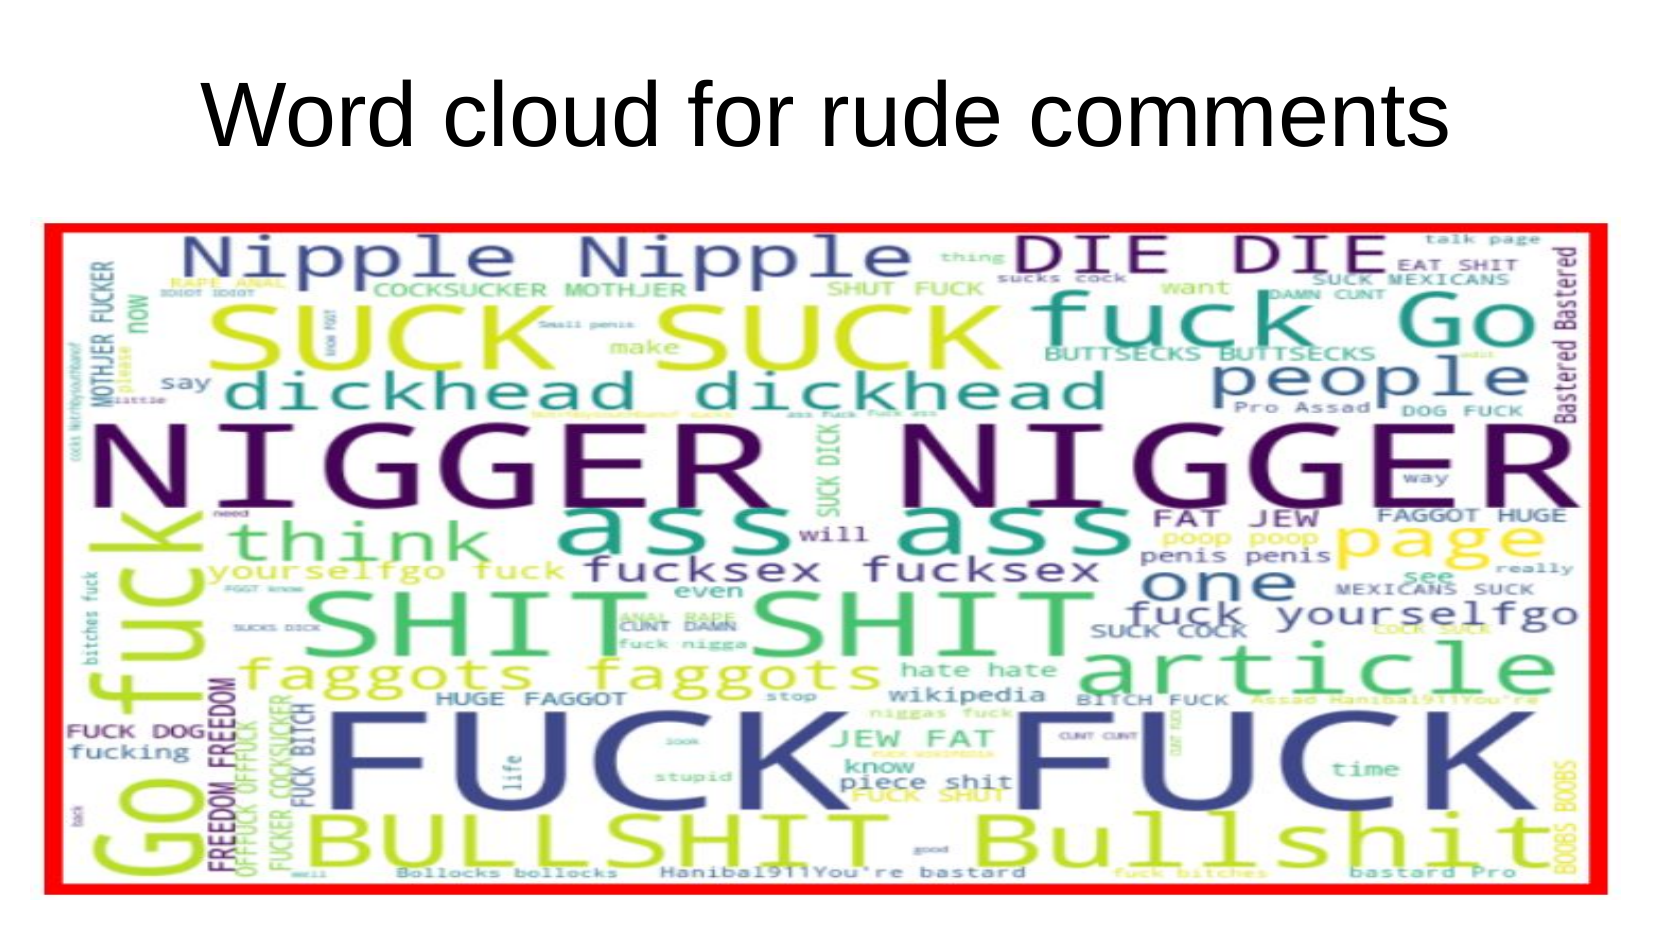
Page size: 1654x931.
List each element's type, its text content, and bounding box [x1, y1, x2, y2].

title Word cloud for rude comments [82, 37, 1571, 193]
picture [30, 217, 1621, 901]
